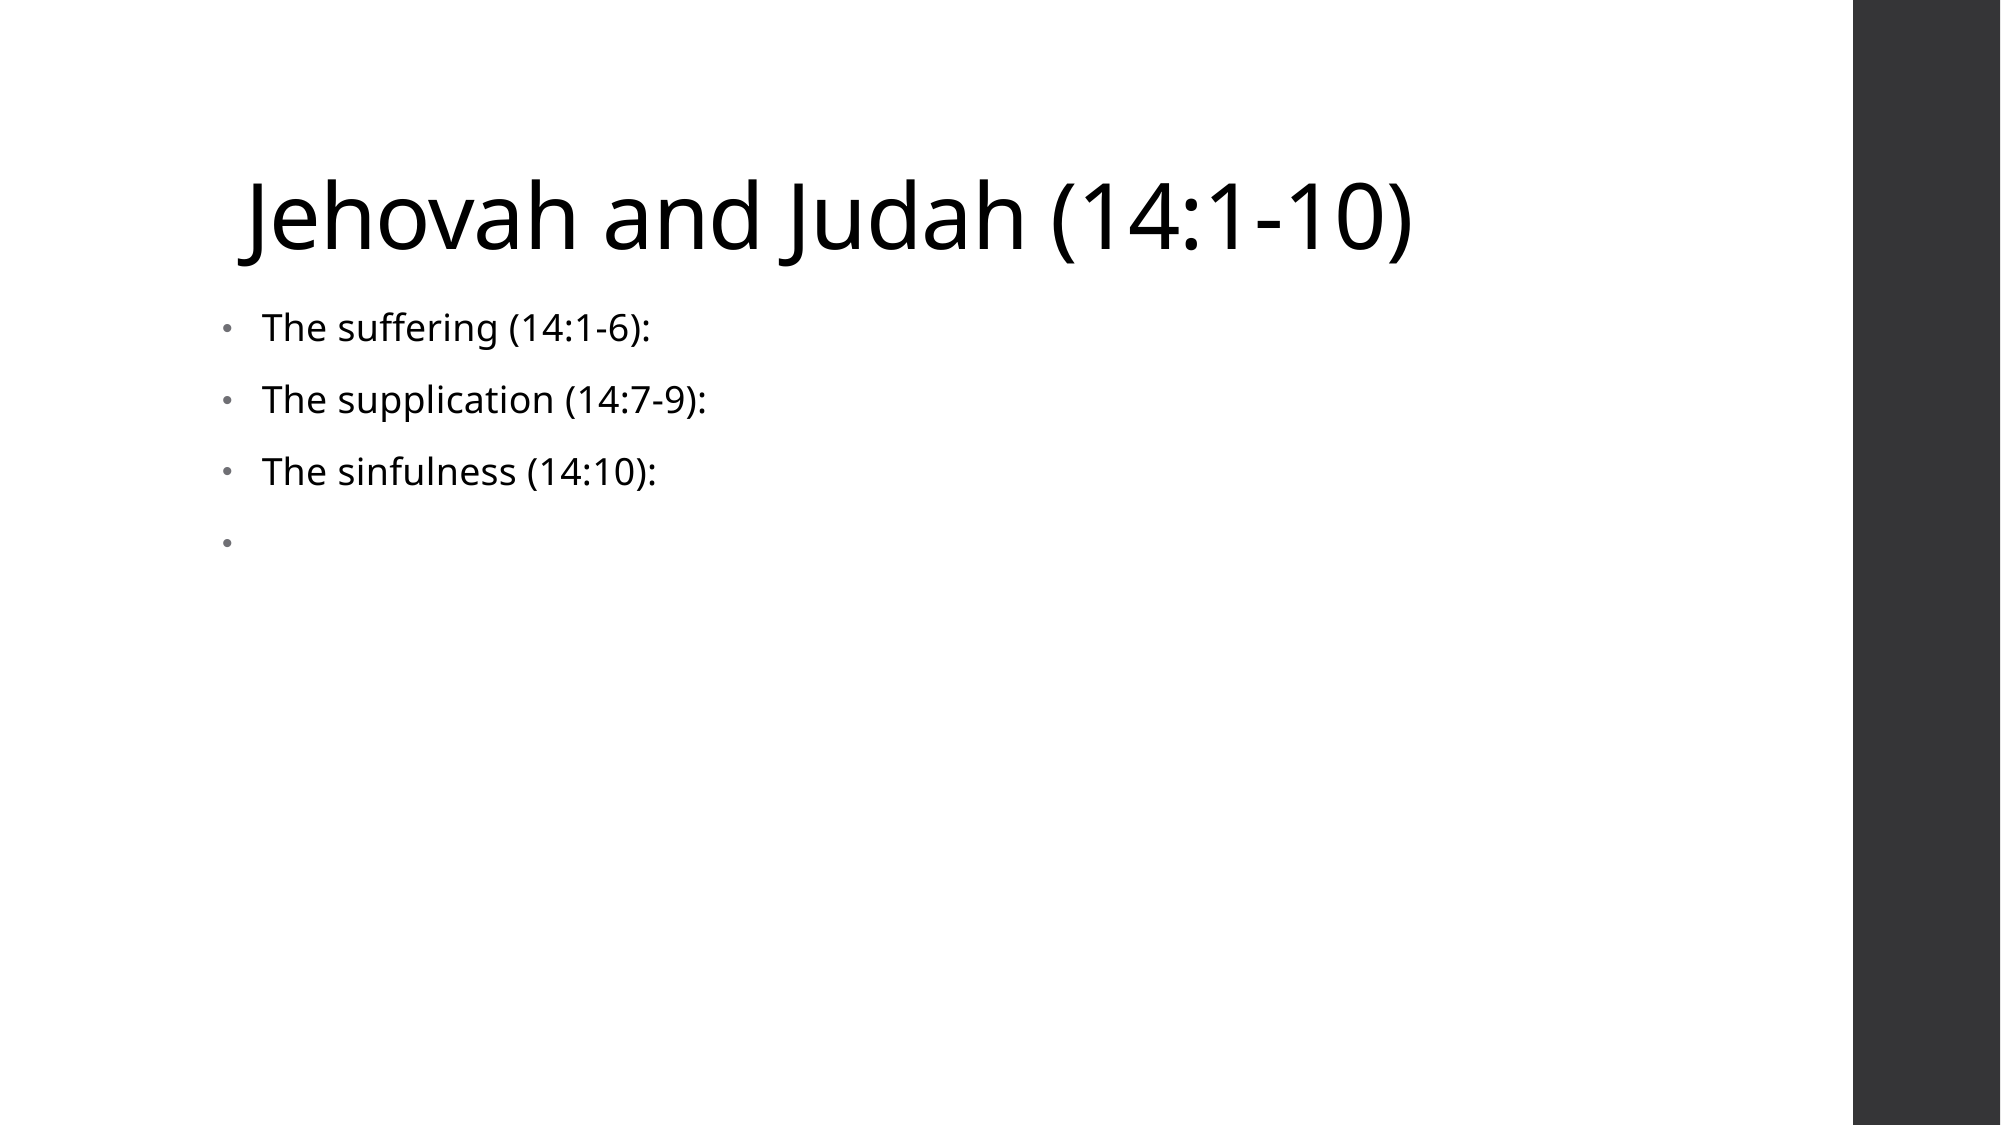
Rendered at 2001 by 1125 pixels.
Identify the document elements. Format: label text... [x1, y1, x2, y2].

list The suffering (14:1-6): The supplication (14:7-9): The sinfulness (14:10): [206, 299, 1617, 1014]
title Jehovah and Judah (14:1-10) [206, 60, 1797, 278]
